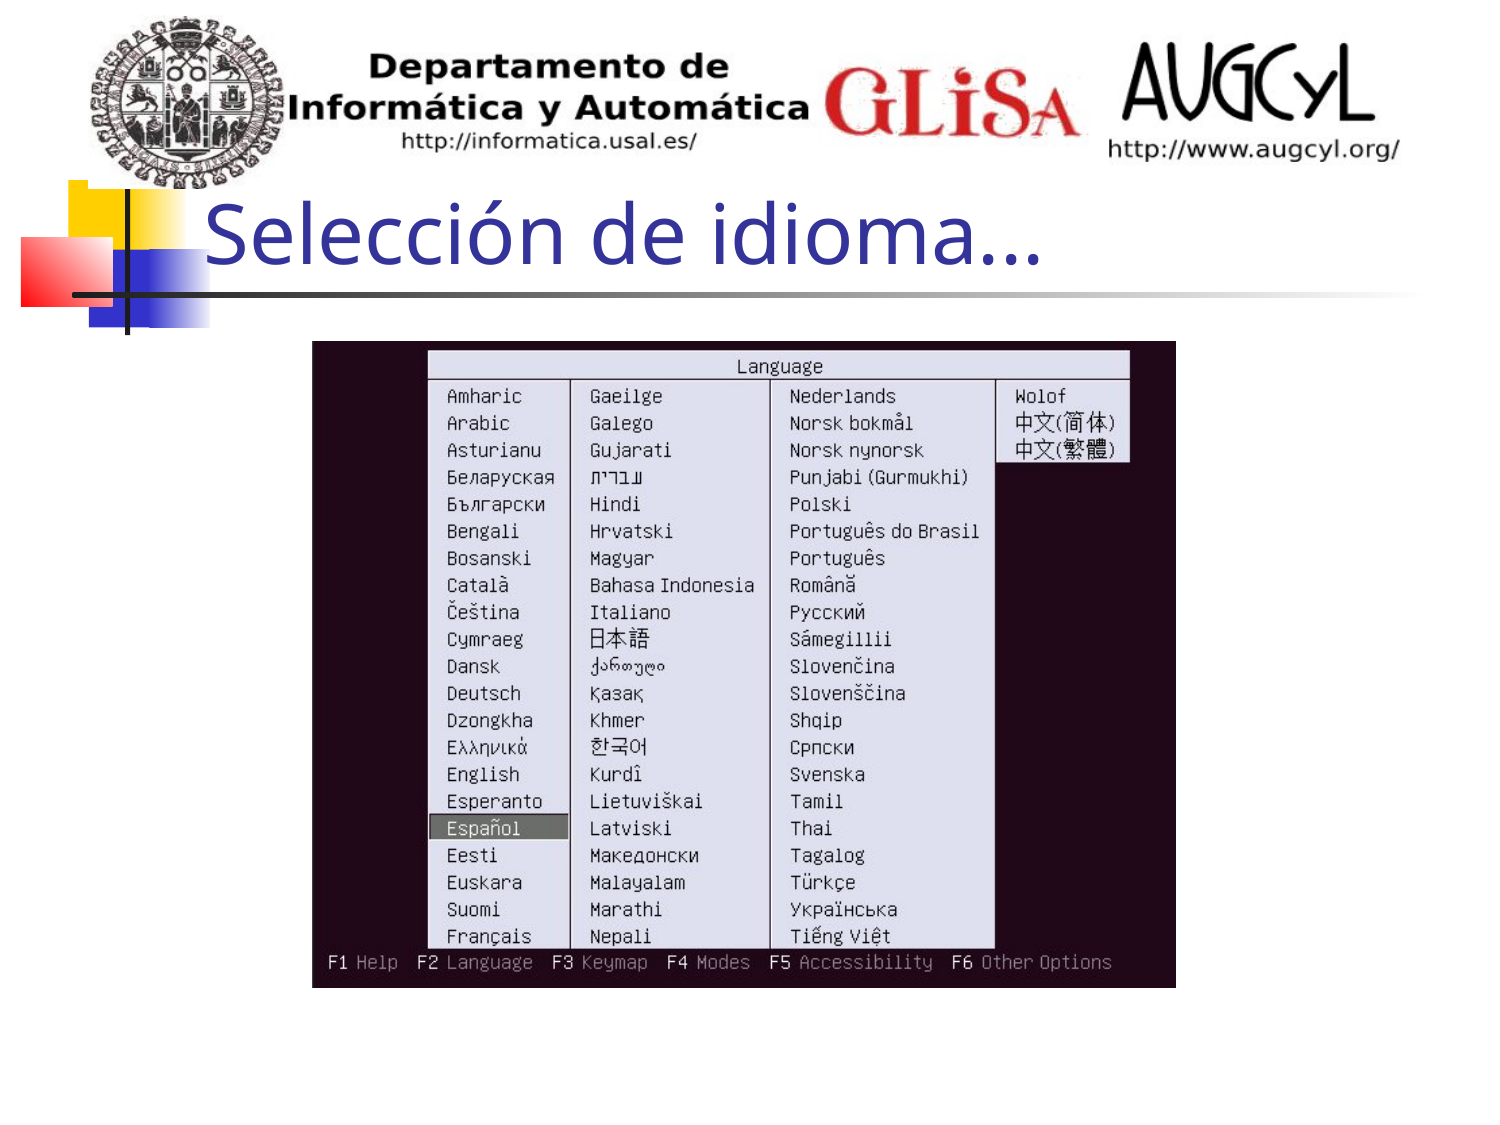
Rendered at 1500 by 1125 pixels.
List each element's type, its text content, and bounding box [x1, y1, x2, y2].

picture [312, 341, 1176, 988]
picture [88, 15, 1422, 189]
title Selección de idioma... [188, 101, 1468, 289]
